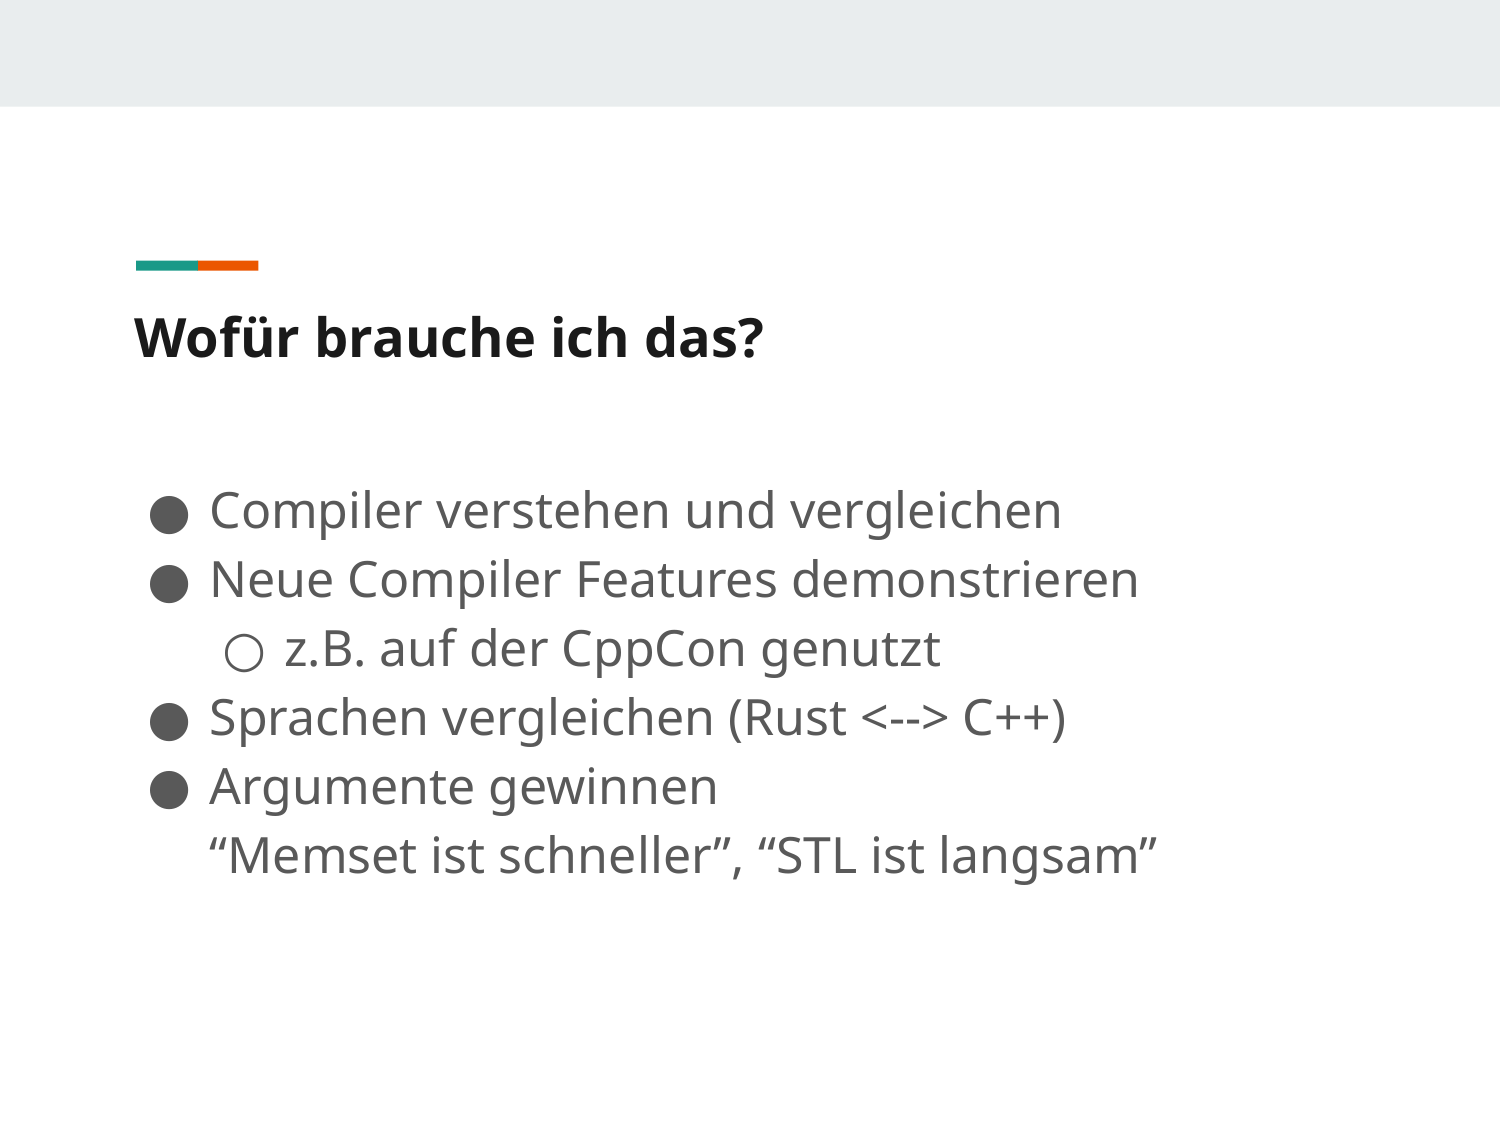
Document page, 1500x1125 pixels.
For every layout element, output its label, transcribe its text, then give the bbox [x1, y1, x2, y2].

title Wofür brauche ich das? [119, 288, 1381, 406]
list Compiler verstehen und vergleichen Neue Compiler Features demonstrieren z.B. auf der CppCon genutzt Sprachen vergleichen (Rust <--> C++) Argumente gewinnen “Memset ist schneller”, “STL ist langsam” [119, 454, 1381, 950]
